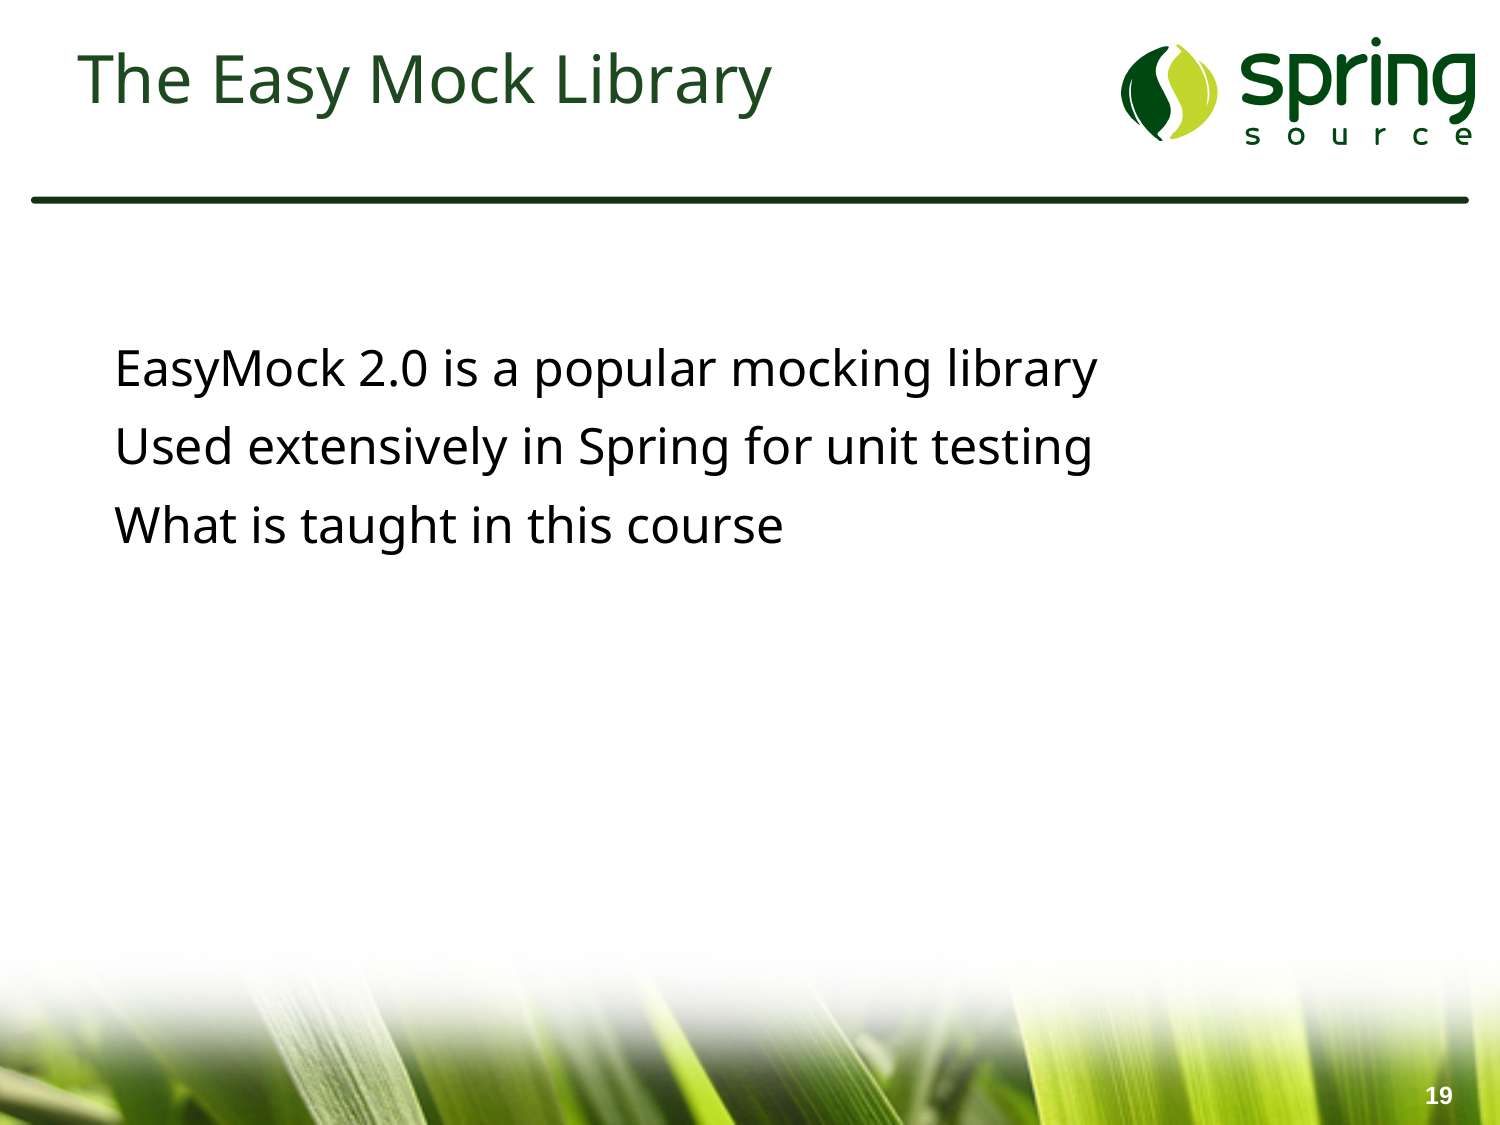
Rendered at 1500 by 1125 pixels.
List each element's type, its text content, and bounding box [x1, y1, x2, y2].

list EasyMock 2.0 is a popular mocking library Used extensively in Spring for unit testing What is taught in this course [99, 324, 1376, 1001]
title The Easy Mock Library [62, 24, 1338, 213]
picture [1338, 37, 1475, 145]
picture [0, 944, 1500, 1125]
